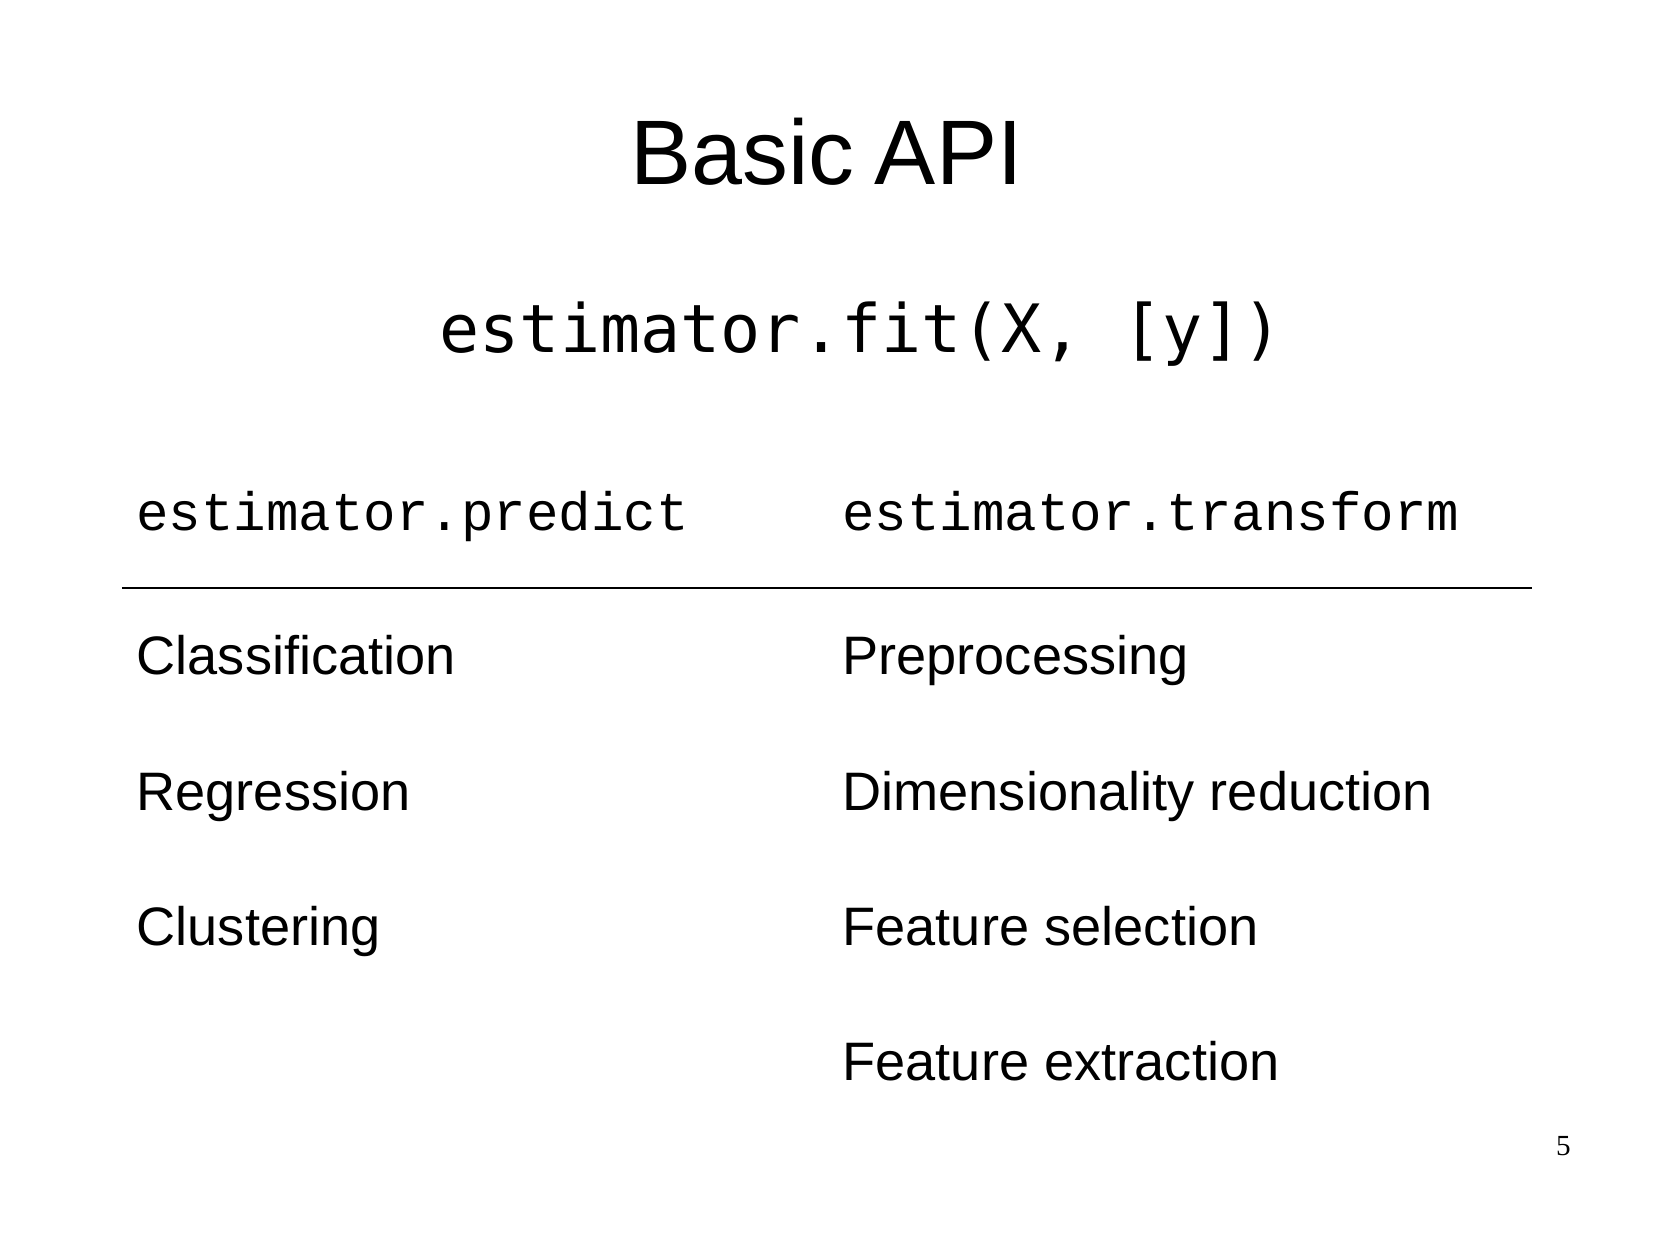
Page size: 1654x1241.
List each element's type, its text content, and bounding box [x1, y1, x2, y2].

table_cell Feature extraction [827, 994, 1532, 1130]
table_header estimator.predict [122, 444, 827, 587]
table_cell Clustering [122, 859, 827, 994]
list estimator.fit(X, [y]) [82, 290, 1571, 1010]
table_cell Feature selection [827, 859, 1532, 994]
table_cell Classification [122, 589, 827, 724]
table_cell Preprocessing [827, 589, 1532, 724]
title Basic API [82, 49, 1571, 257]
table_header estimator.transform [827, 444, 1532, 587]
table_cell Regression [122, 724, 827, 859]
table_cell Dimensionality reduction [827, 724, 1532, 859]
table_cell [122, 994, 827, 1130]
